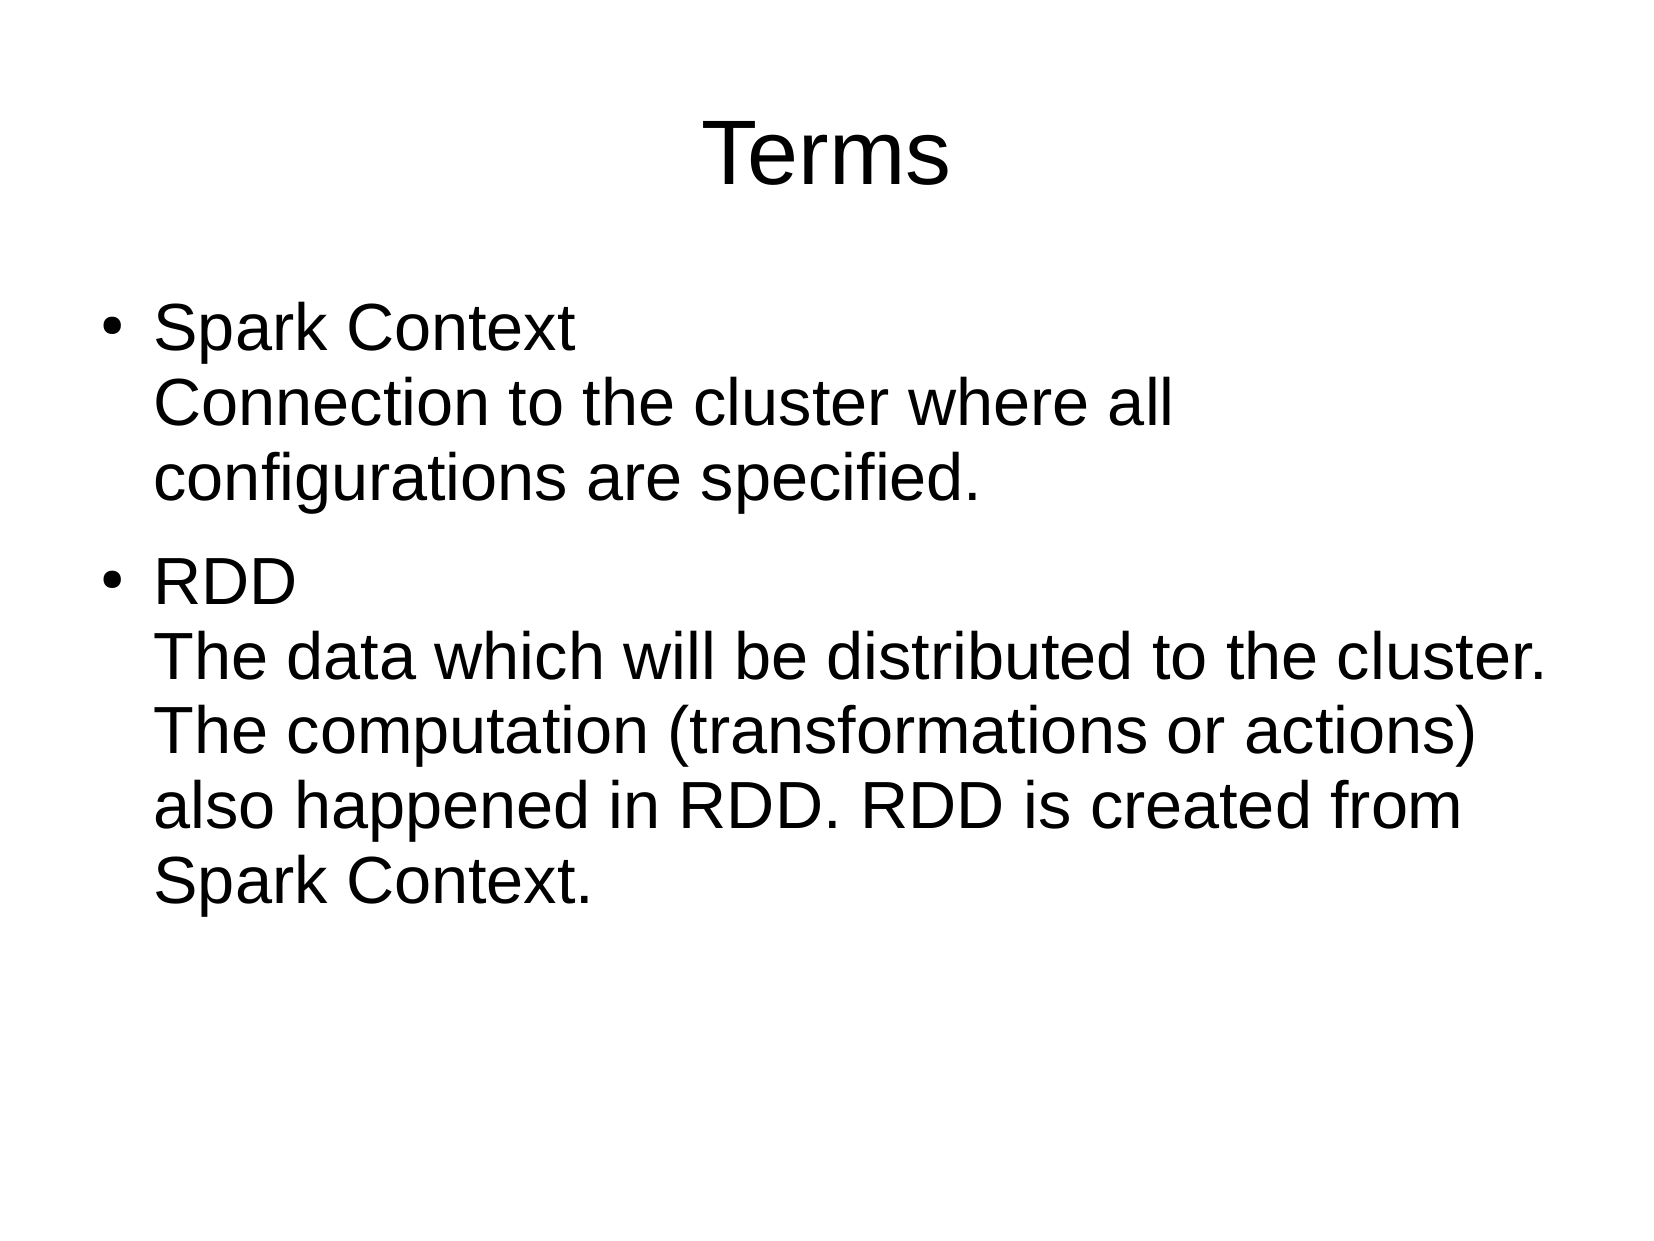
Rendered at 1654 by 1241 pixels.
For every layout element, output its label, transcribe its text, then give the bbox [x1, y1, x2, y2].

list Spark Context Connection to the cluster where all configurations are specified. RDD The data which will be distributed to the cluster. The computation (transformations or actions) also happened in RDD. RDD is created from Spark Context. [82, 290, 1571, 1010]
title Terms [82, 49, 1571, 257]
